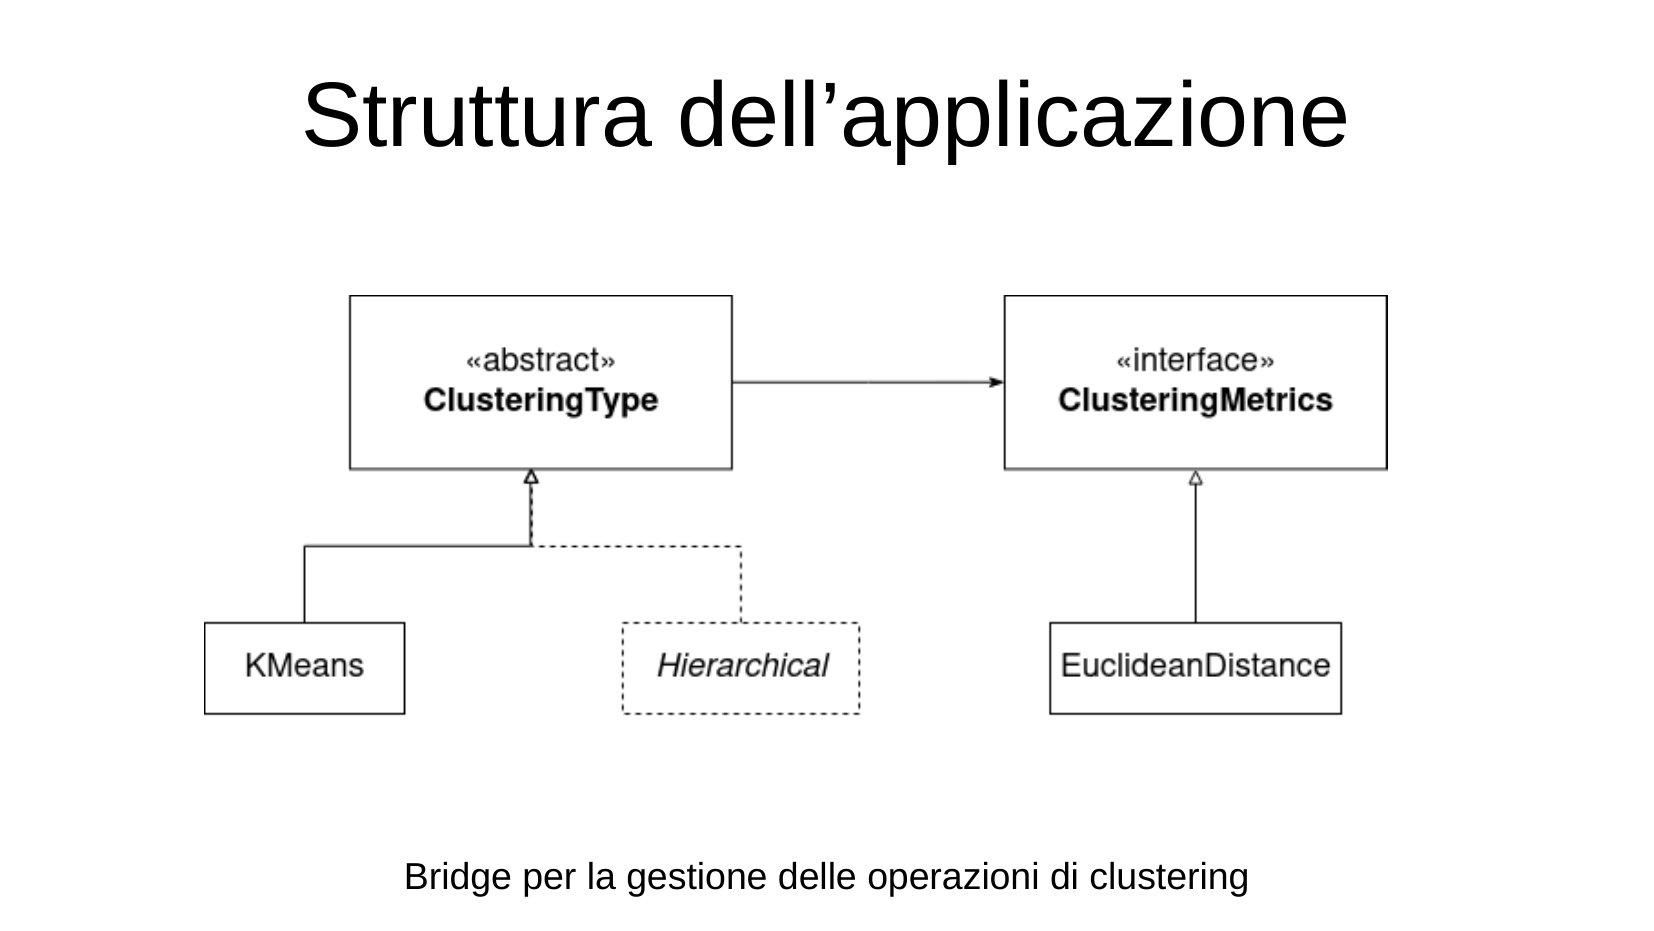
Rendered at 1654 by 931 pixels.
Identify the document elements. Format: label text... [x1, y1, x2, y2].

title Struttura dell’applicazione [82, 37, 1571, 193]
text_box Bridge per la gestione delle operazioni di clustering [206, 848, 1447, 905]
picture [204, 295, 1388, 717]
